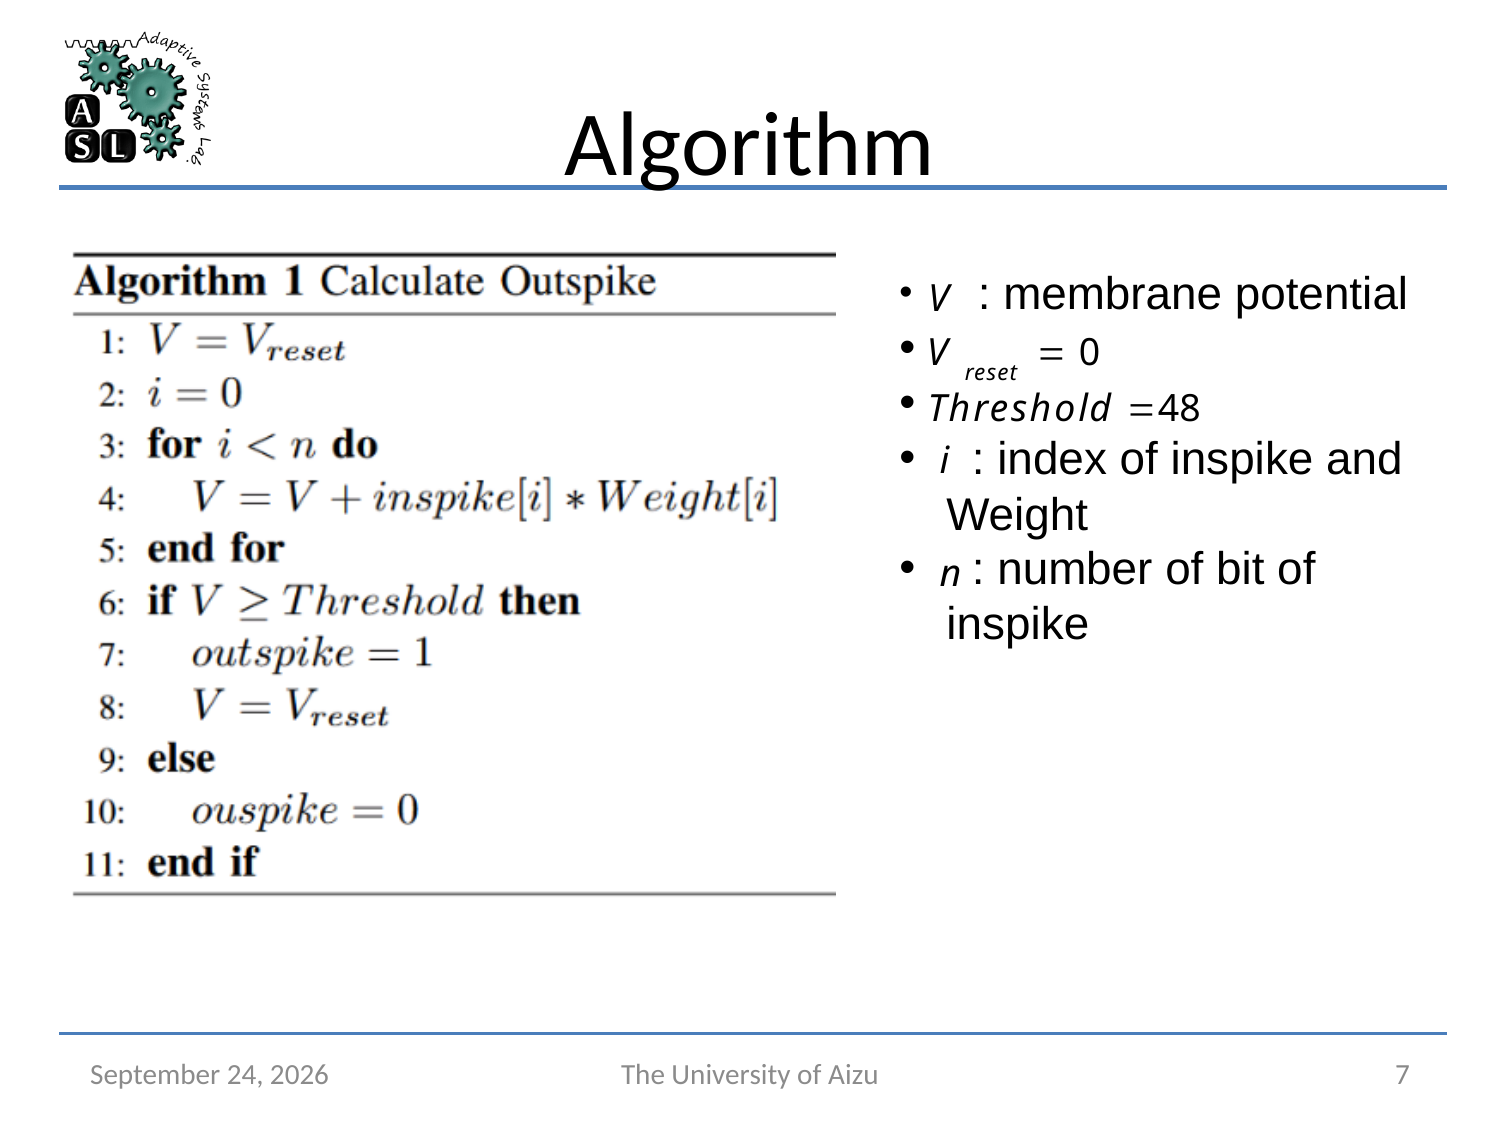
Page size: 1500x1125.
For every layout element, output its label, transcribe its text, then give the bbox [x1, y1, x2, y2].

slide_number <番号> [1074, 1042, 1425, 1103]
title Algorithm [75, 45, 1425, 233]
chart [924, 268, 1200, 485]
picture [58, 30, 211, 169]
picture [46, 232, 836, 911]
chart [651, 474, 861, 618]
slide_number May 13, 2025 [75, 1042, 425, 1103]
chart [938, 542, 972, 597]
text_box : membrane potential : index of inspike and Weight : number of bit of inspike [884, 256, 1476, 757]
footer The University of Aizu [512, 1042, 988, 1103]
